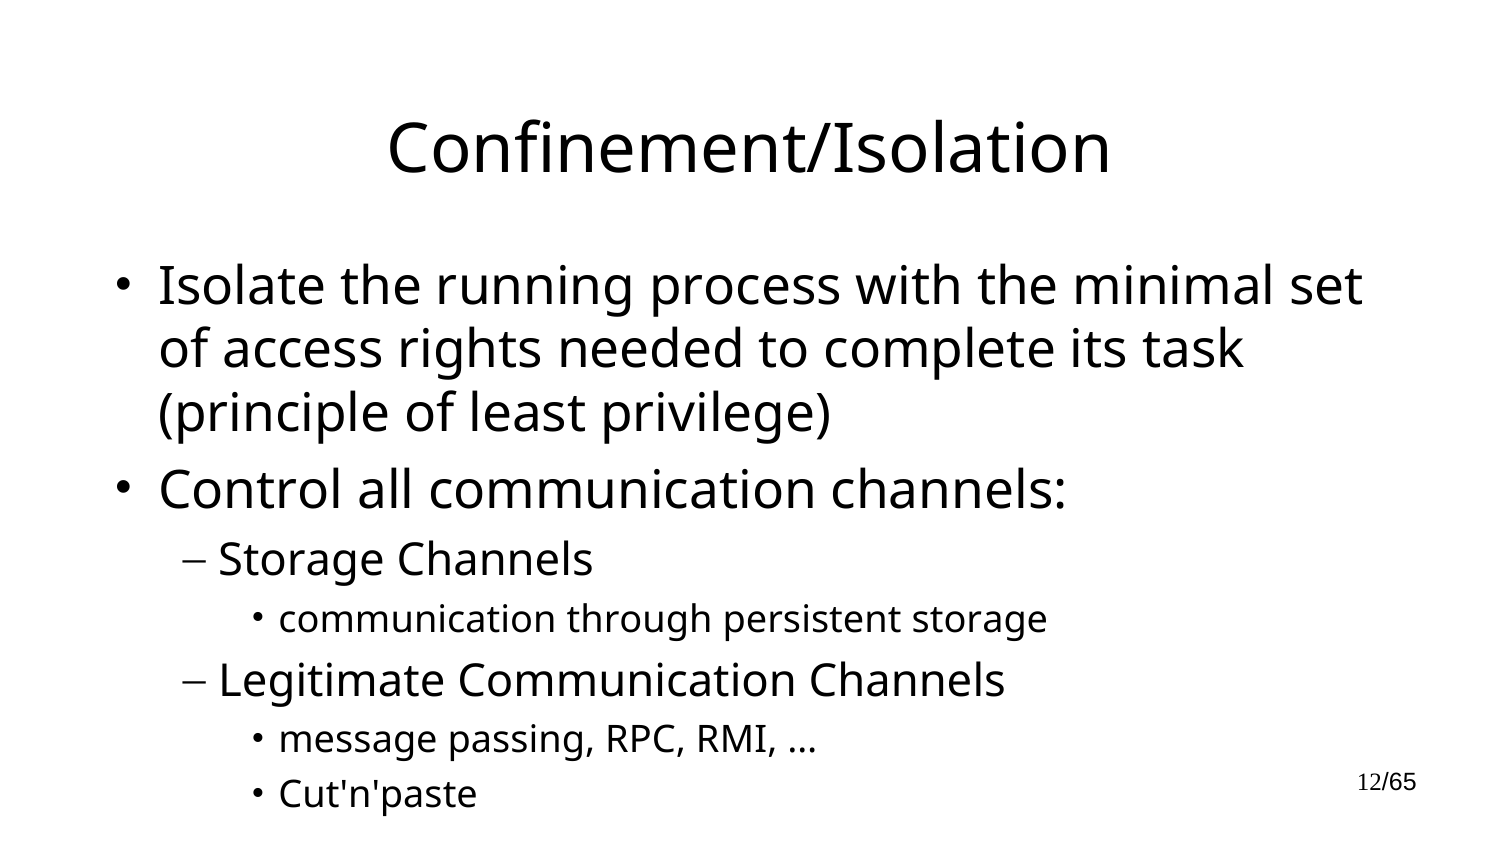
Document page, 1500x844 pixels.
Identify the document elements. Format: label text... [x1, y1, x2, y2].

title Confinement/Isolation [112, 74, 1388, 216]
list Isolate the running process with the minimal set of access rights needed to complete its task (principle of least privilege)‏ Control all communication channels: Storage Channels communication through persistent storage Legitimate Communication Channels message passing, RPC, RMI, … Cut'n'paste [99, 243, 1401, 828]
